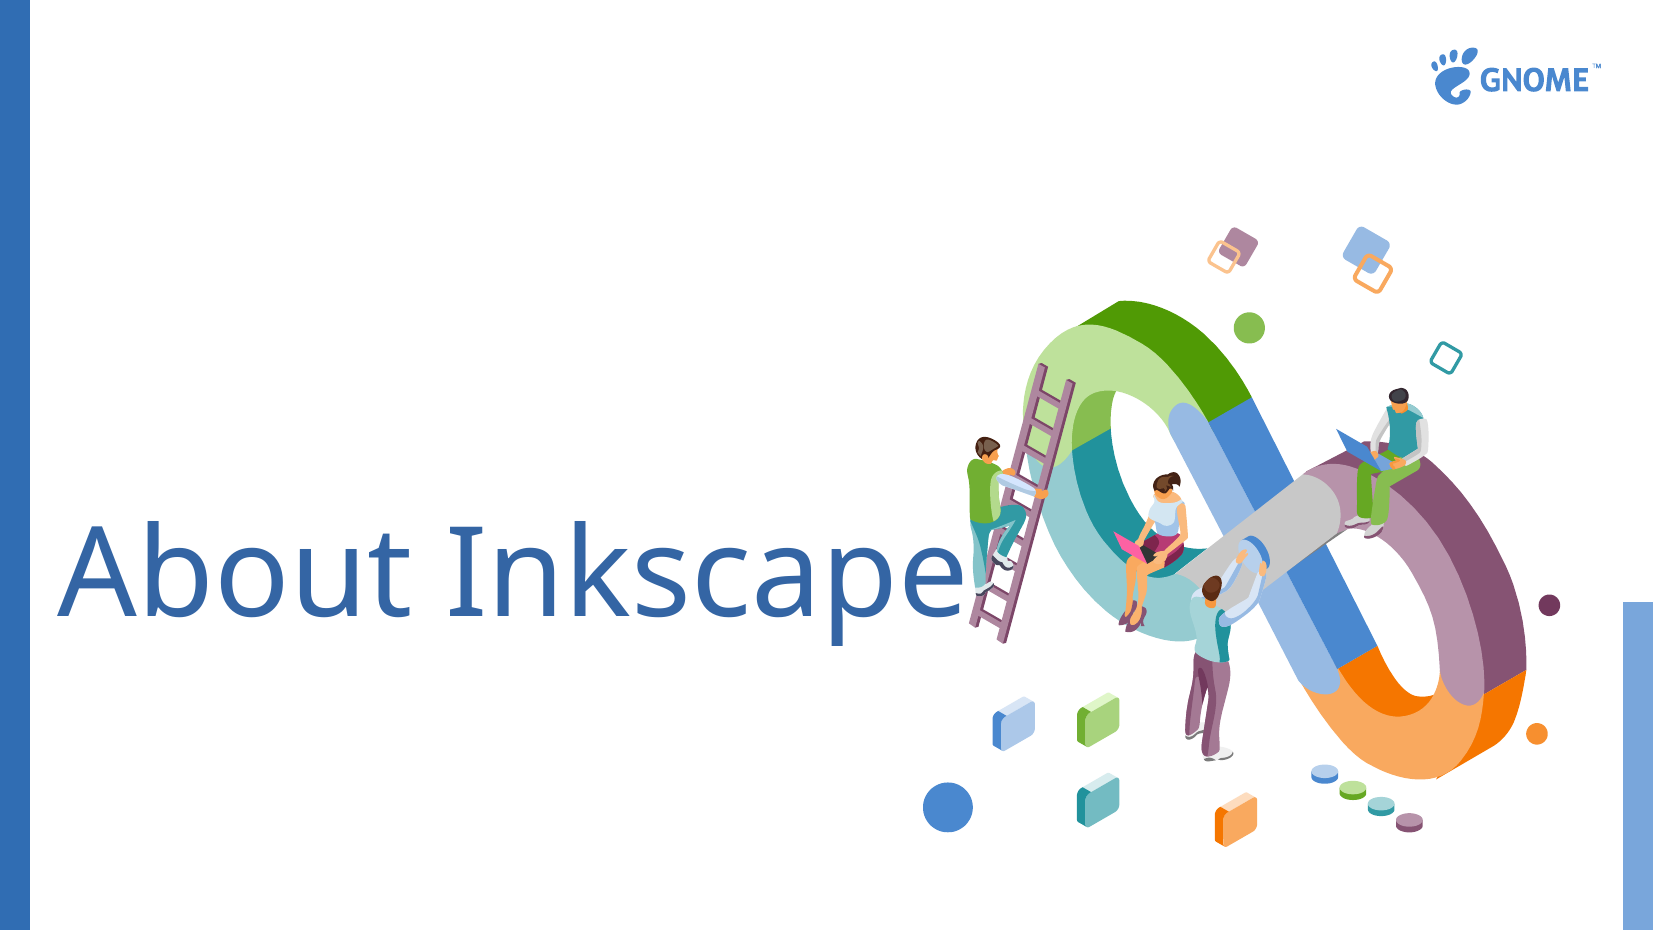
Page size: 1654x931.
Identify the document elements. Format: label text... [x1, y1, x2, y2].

text_box [1233, 312, 1265, 344]
text_box [1224, 227, 1258, 267]
text_box [1076, 772, 1120, 828]
text_box [923, 782, 973, 833]
text_box [1219, 244, 1236, 262]
text_box [1339, 780, 1367, 801]
text_box [967, 300, 1527, 780]
text_box [1538, 594, 1561, 617]
text_box [1367, 796, 1395, 817]
text_box [1214, 792, 1258, 847]
text_box [1396, 813, 1423, 833]
text_box [1077, 692, 1120, 748]
text_box [1342, 226, 1390, 267]
text_box [1362, 258, 1380, 274]
text_box [1311, 764, 1339, 784]
title About Inkscape [57, 476, 1093, 661]
text_box [992, 696, 1035, 752]
text_box [1526, 723, 1548, 745]
